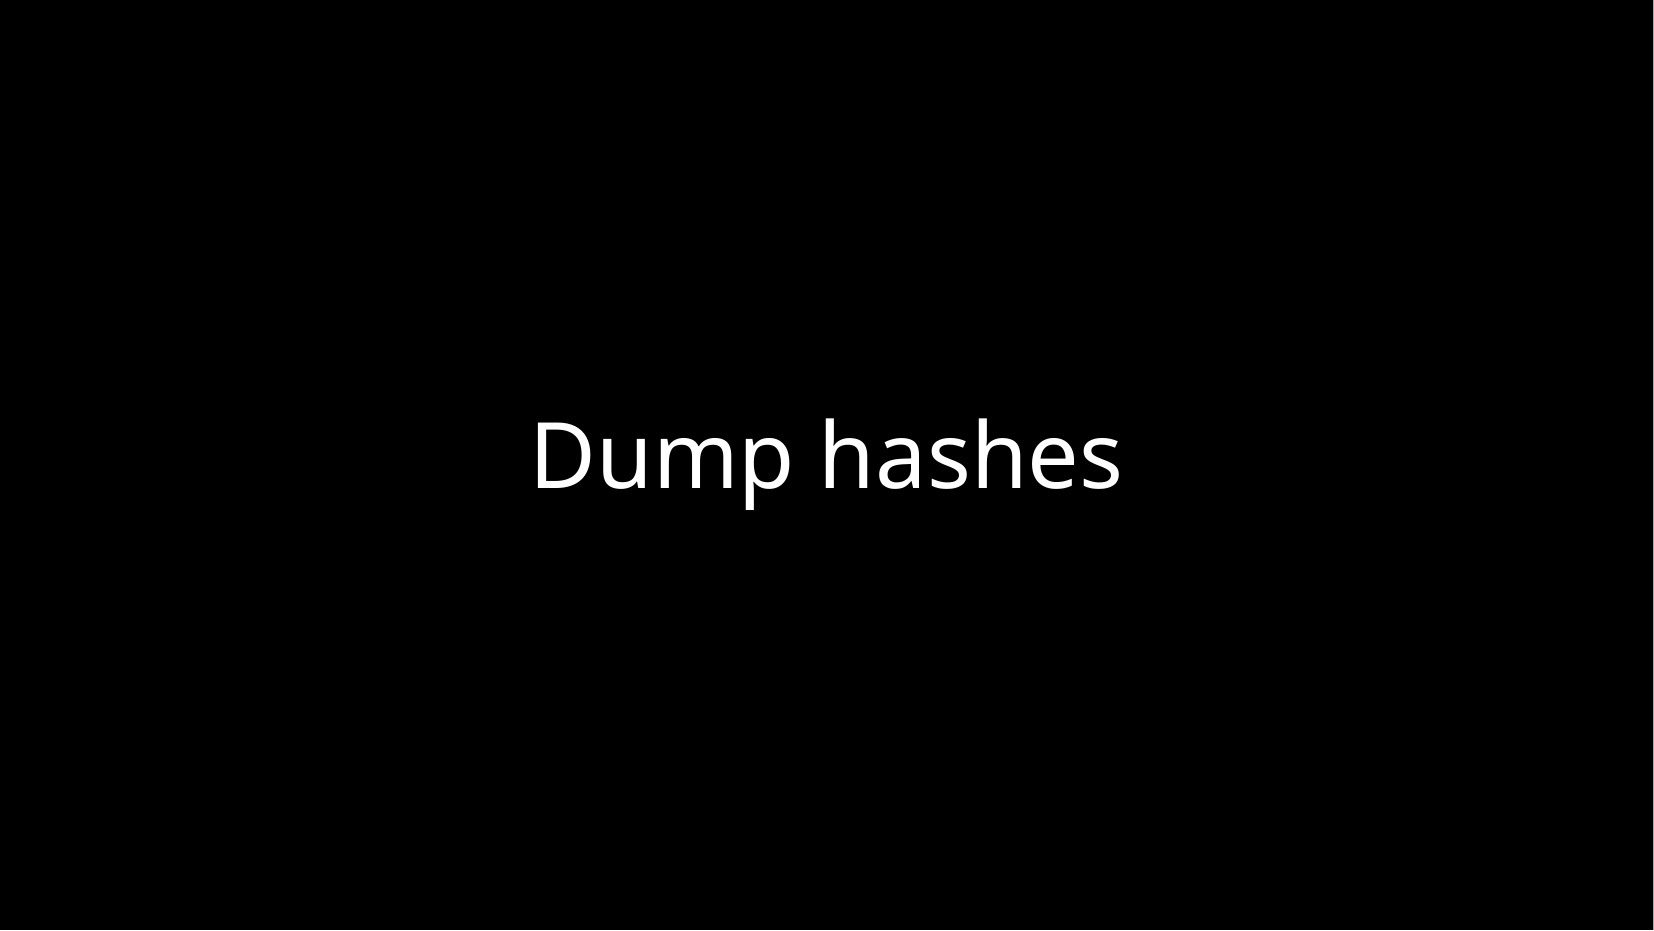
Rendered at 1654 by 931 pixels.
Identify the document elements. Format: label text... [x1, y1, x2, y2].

title Dump hashes [82, 375, 1571, 531]
